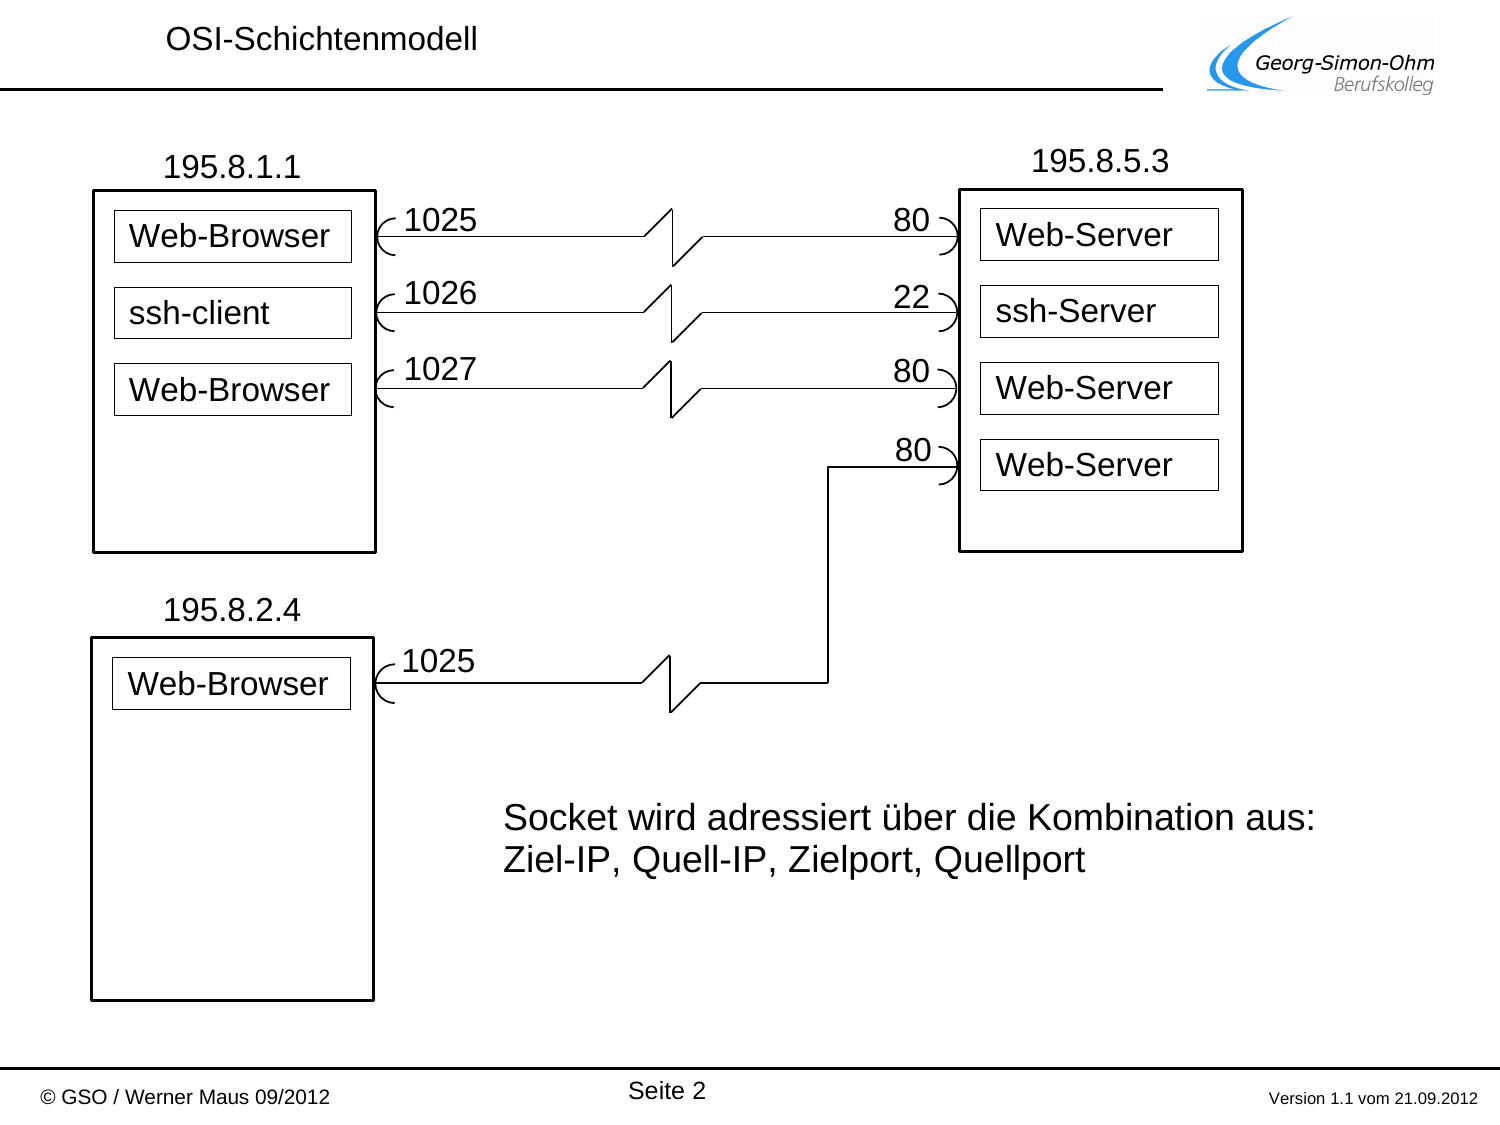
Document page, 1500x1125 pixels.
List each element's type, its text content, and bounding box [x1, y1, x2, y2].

text_box Web-Browser [114, 210, 352, 263]
text_box 22 [837, 270, 945, 323]
text_box Web-Browser [112, 657, 351, 710]
text_box Web-Server [980, 439, 1219, 491]
text_box 80 [839, 424, 947, 477]
text_box 1025 [386, 634, 495, 687]
text_box 1025 [388, 193, 497, 246]
picture [1207, 16, 1434, 95]
text_box Socket wird adressiert über die Kombination aus: Ziel-IP, Quell-IP, Zielport, Quellport [488, 789, 1440, 888]
text_box ssh-client [114, 287, 352, 339]
text_box 195.8.2.4 [97, 583, 368, 636]
text_box Web-Server [980, 362, 1219, 415]
text_box Web-Server [980, 208, 1219, 261]
text_box 195.8.1.1 [99, 140, 366, 193]
text_box Web-Browser [114, 363, 352, 416]
text_box 1026 [388, 266, 497, 319]
text_box ssh-Server [980, 285, 1219, 338]
text_box 195.8.5.3 [965, 134, 1236, 187]
text_box 80 [837, 193, 945, 246]
text_box 1027 [388, 343, 497, 396]
text_box 80 [837, 345, 945, 398]
